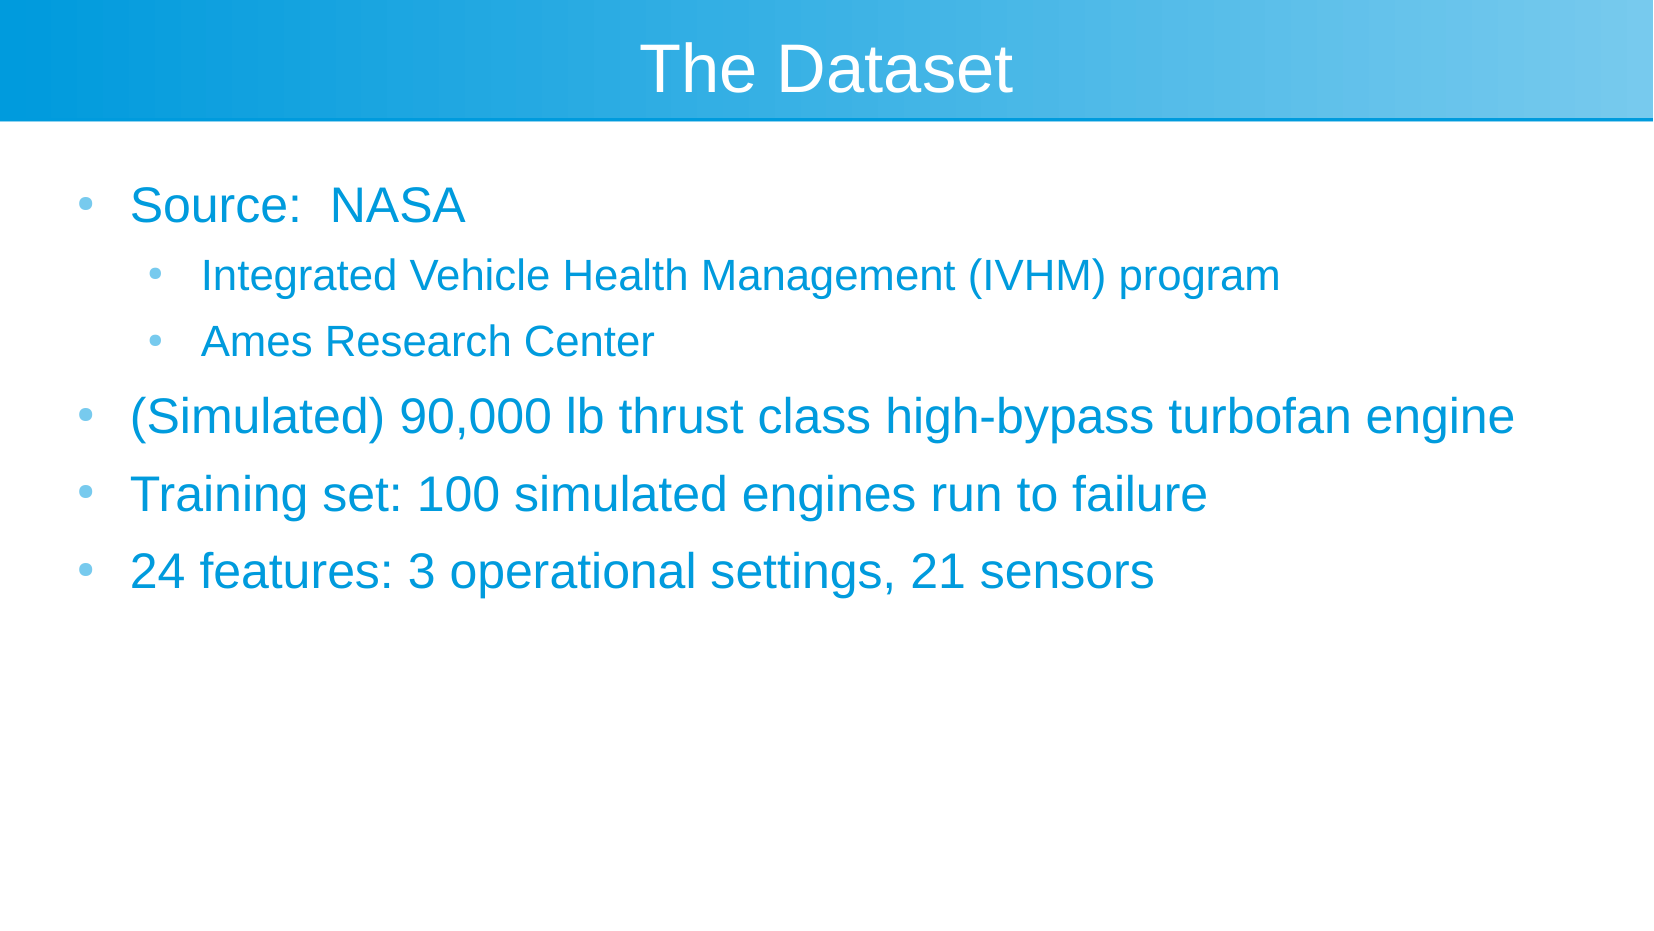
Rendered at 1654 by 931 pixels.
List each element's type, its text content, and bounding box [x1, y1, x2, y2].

title The Dataset [59, 29, 1595, 108]
list Source: NASA Integrated Vehicle Health Management (IVHM) program Ames Research Center (Simulated) 90,000 lb thrust class high-bypass turbofan engine Training set: 100 simulated engines run to failure 24 features: 3 operational settings, 21 sensors [59, 177, 1595, 768]
